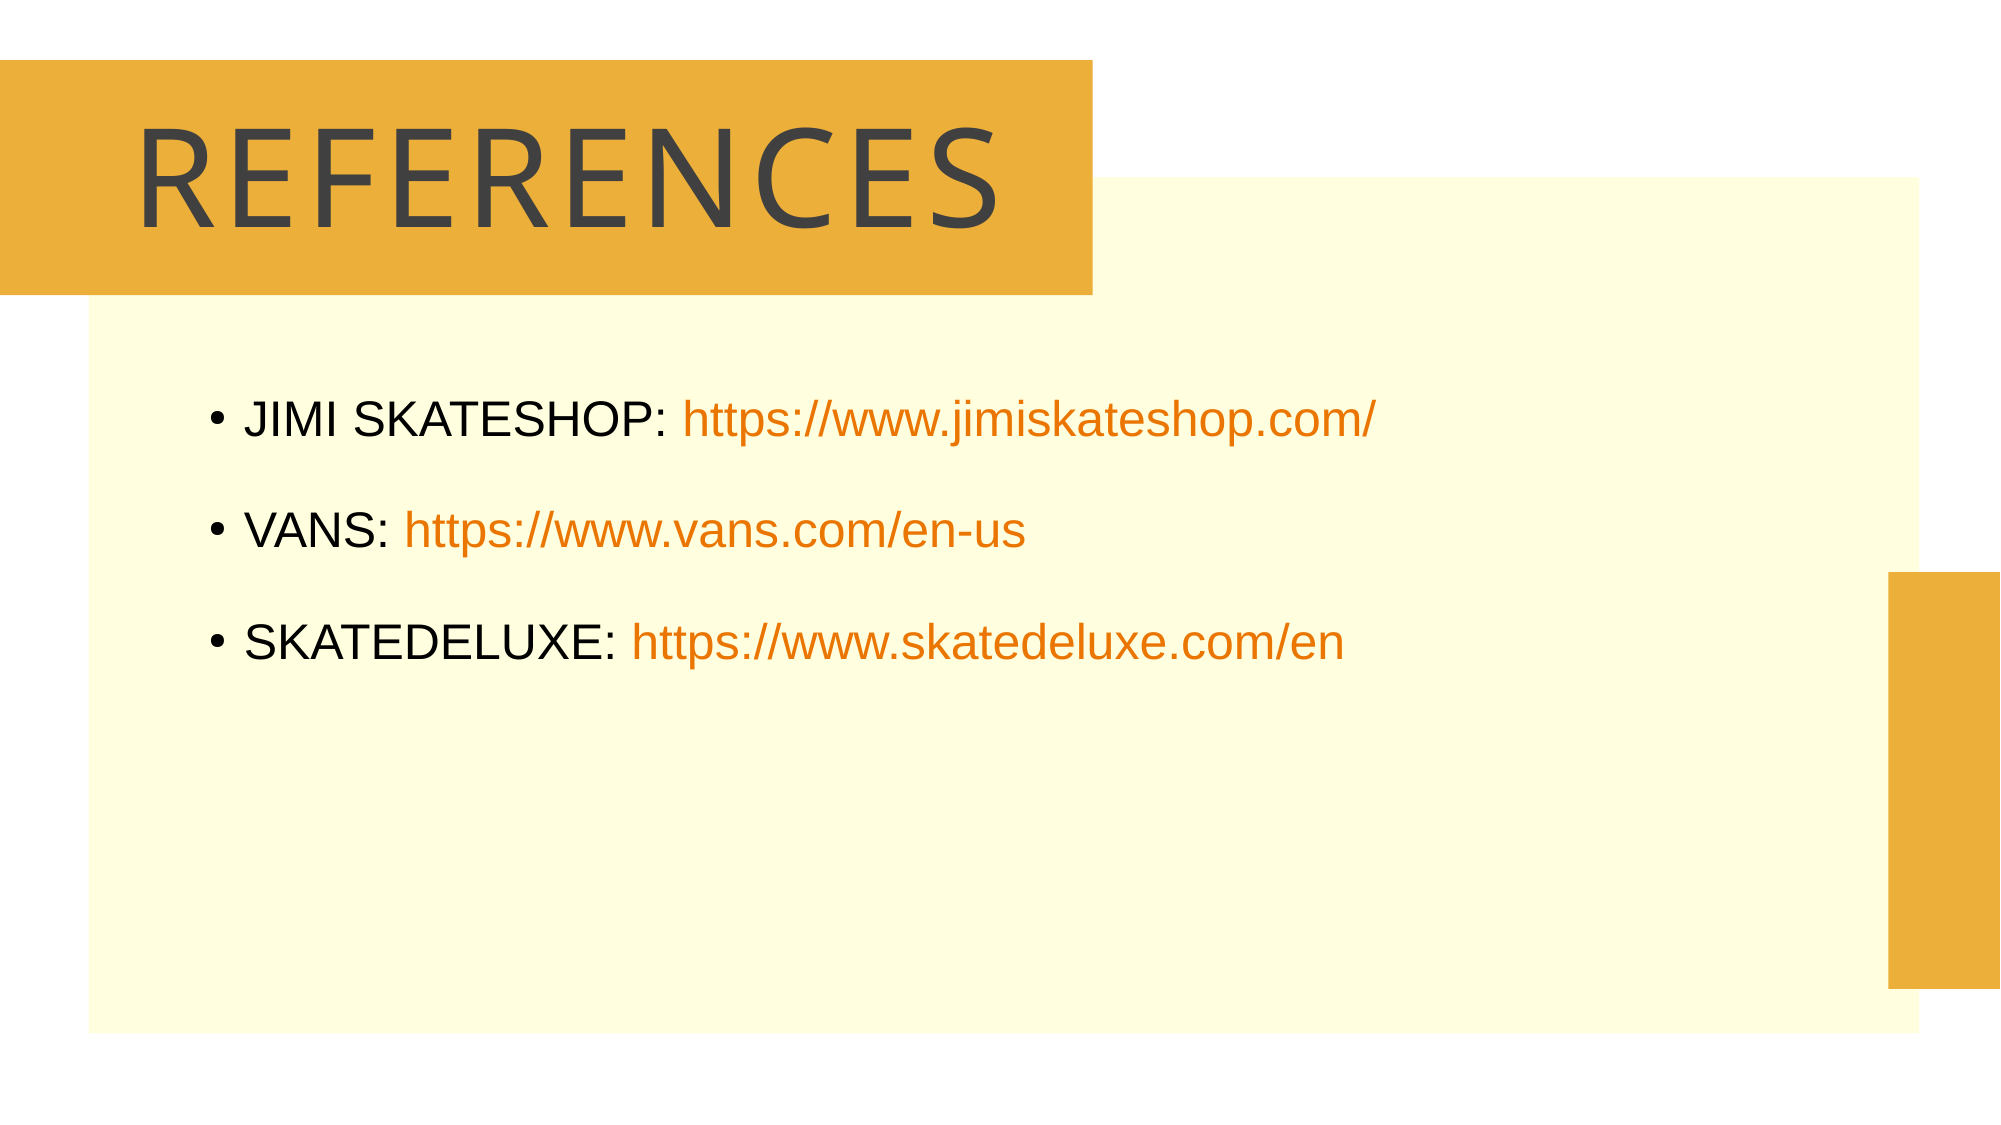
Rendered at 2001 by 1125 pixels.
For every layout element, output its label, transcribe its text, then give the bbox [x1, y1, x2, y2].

text_box [0, 60, 2000, 1034]
text_box REFERENCES [71, 82, 1063, 263]
text_box JIMI SKATESHOP: https://www.jimiskateshop.com/ VANS: https://www.vans.com/en-us SKATEDELUXE: https://www.skatedeluxe.com/en [193, 383, 1536, 975]
